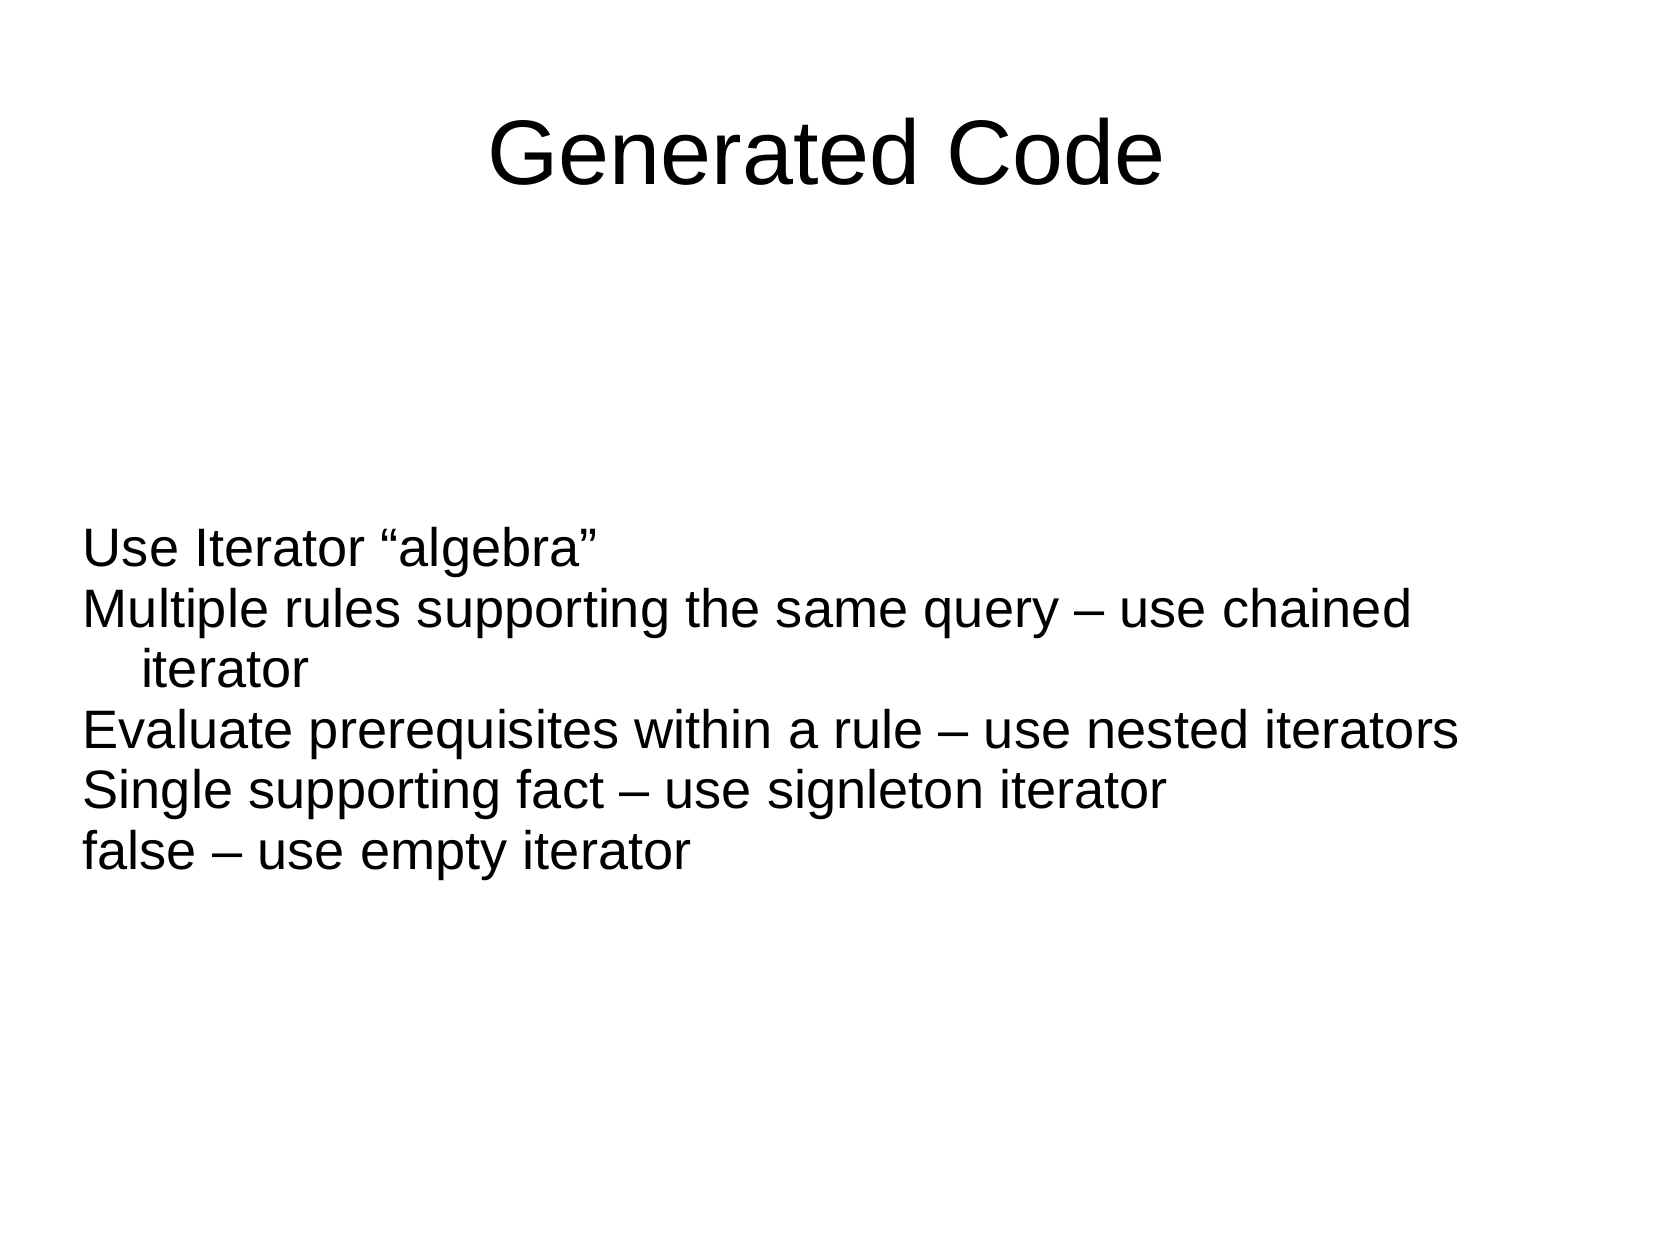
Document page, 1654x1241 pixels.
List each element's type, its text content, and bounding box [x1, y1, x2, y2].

title Generated Code [82, 49, 1571, 257]
subtitle Use Iterator “algebra” Multiple rules supporting the same query – use chained iterator Evaluate prerequisites within a rule – use nested iterators Single supporting fact – use signleton iterator false – use empty iterator [82, 290, 1571, 1109]
